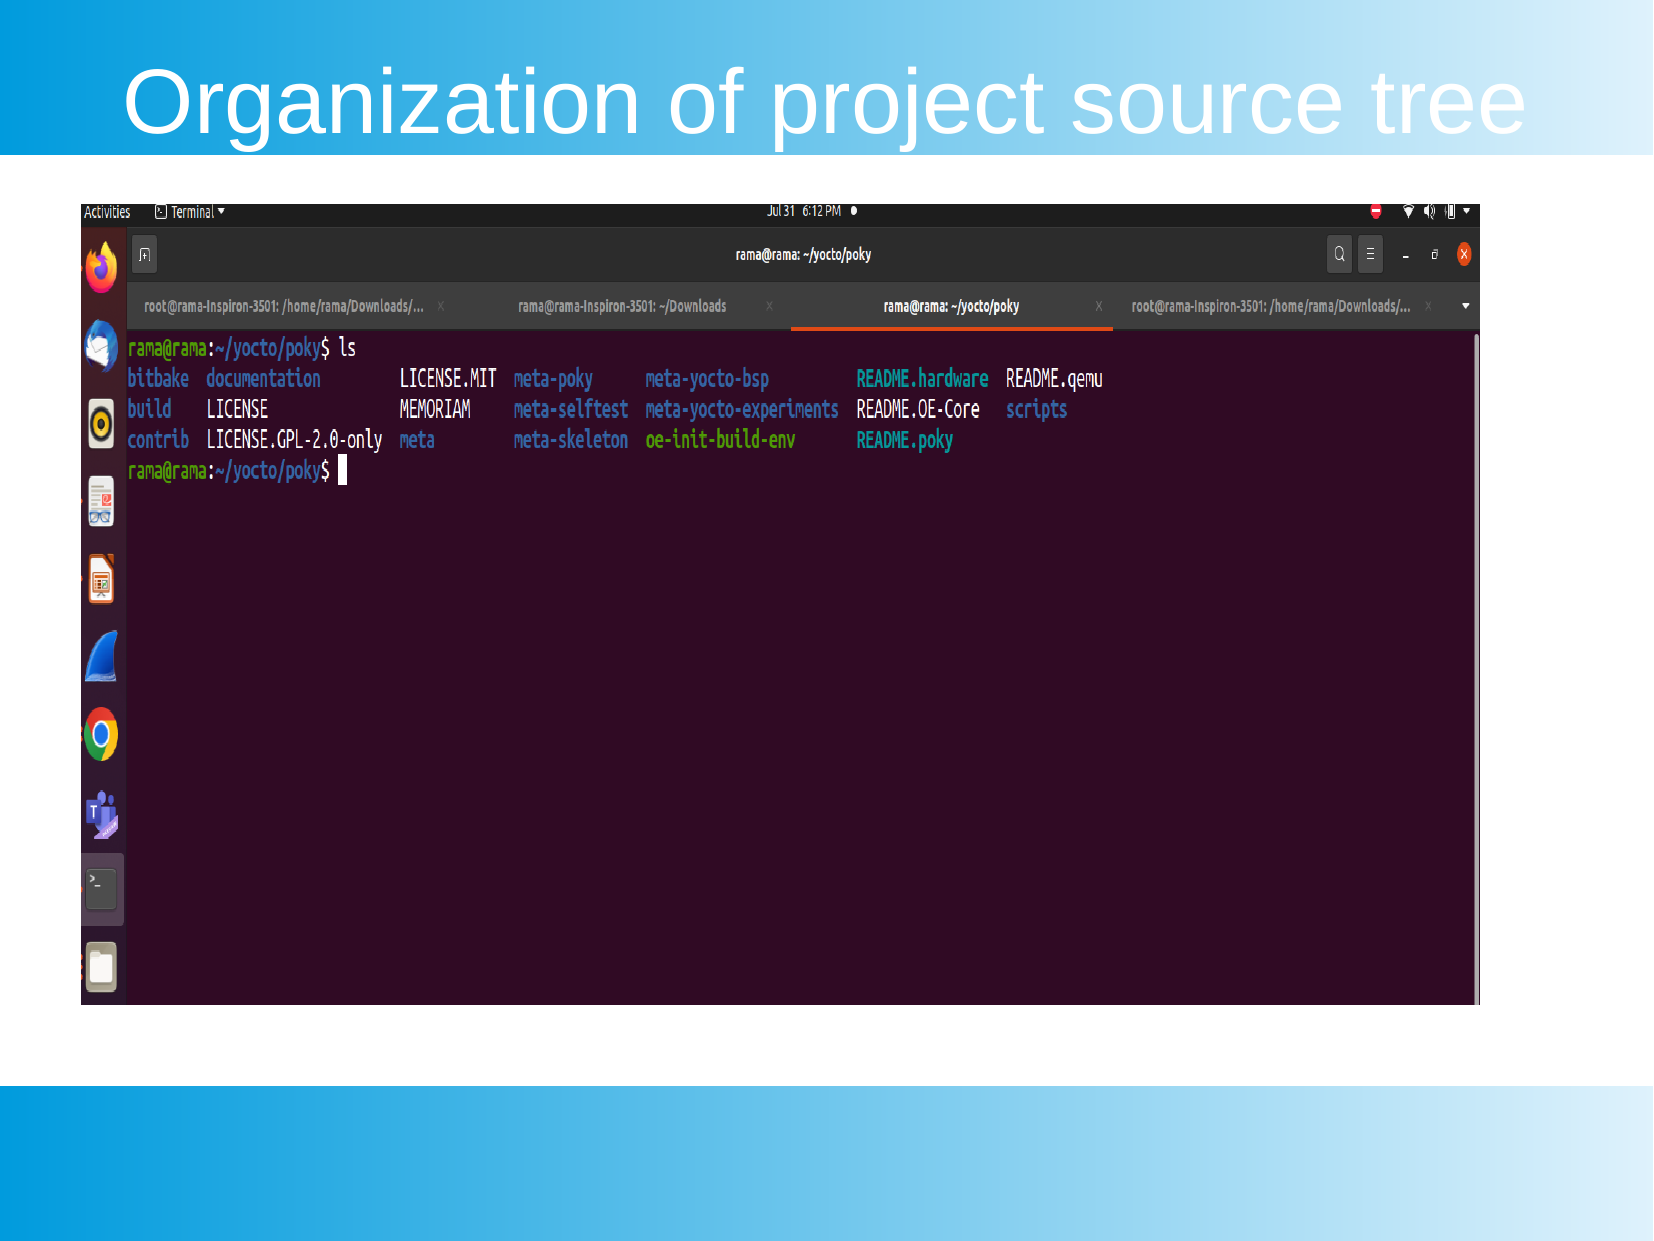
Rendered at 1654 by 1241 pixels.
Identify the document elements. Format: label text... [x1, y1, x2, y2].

picture [81, 204, 1480, 1005]
title Organization of project source tree [82, 49, 1571, 155]
